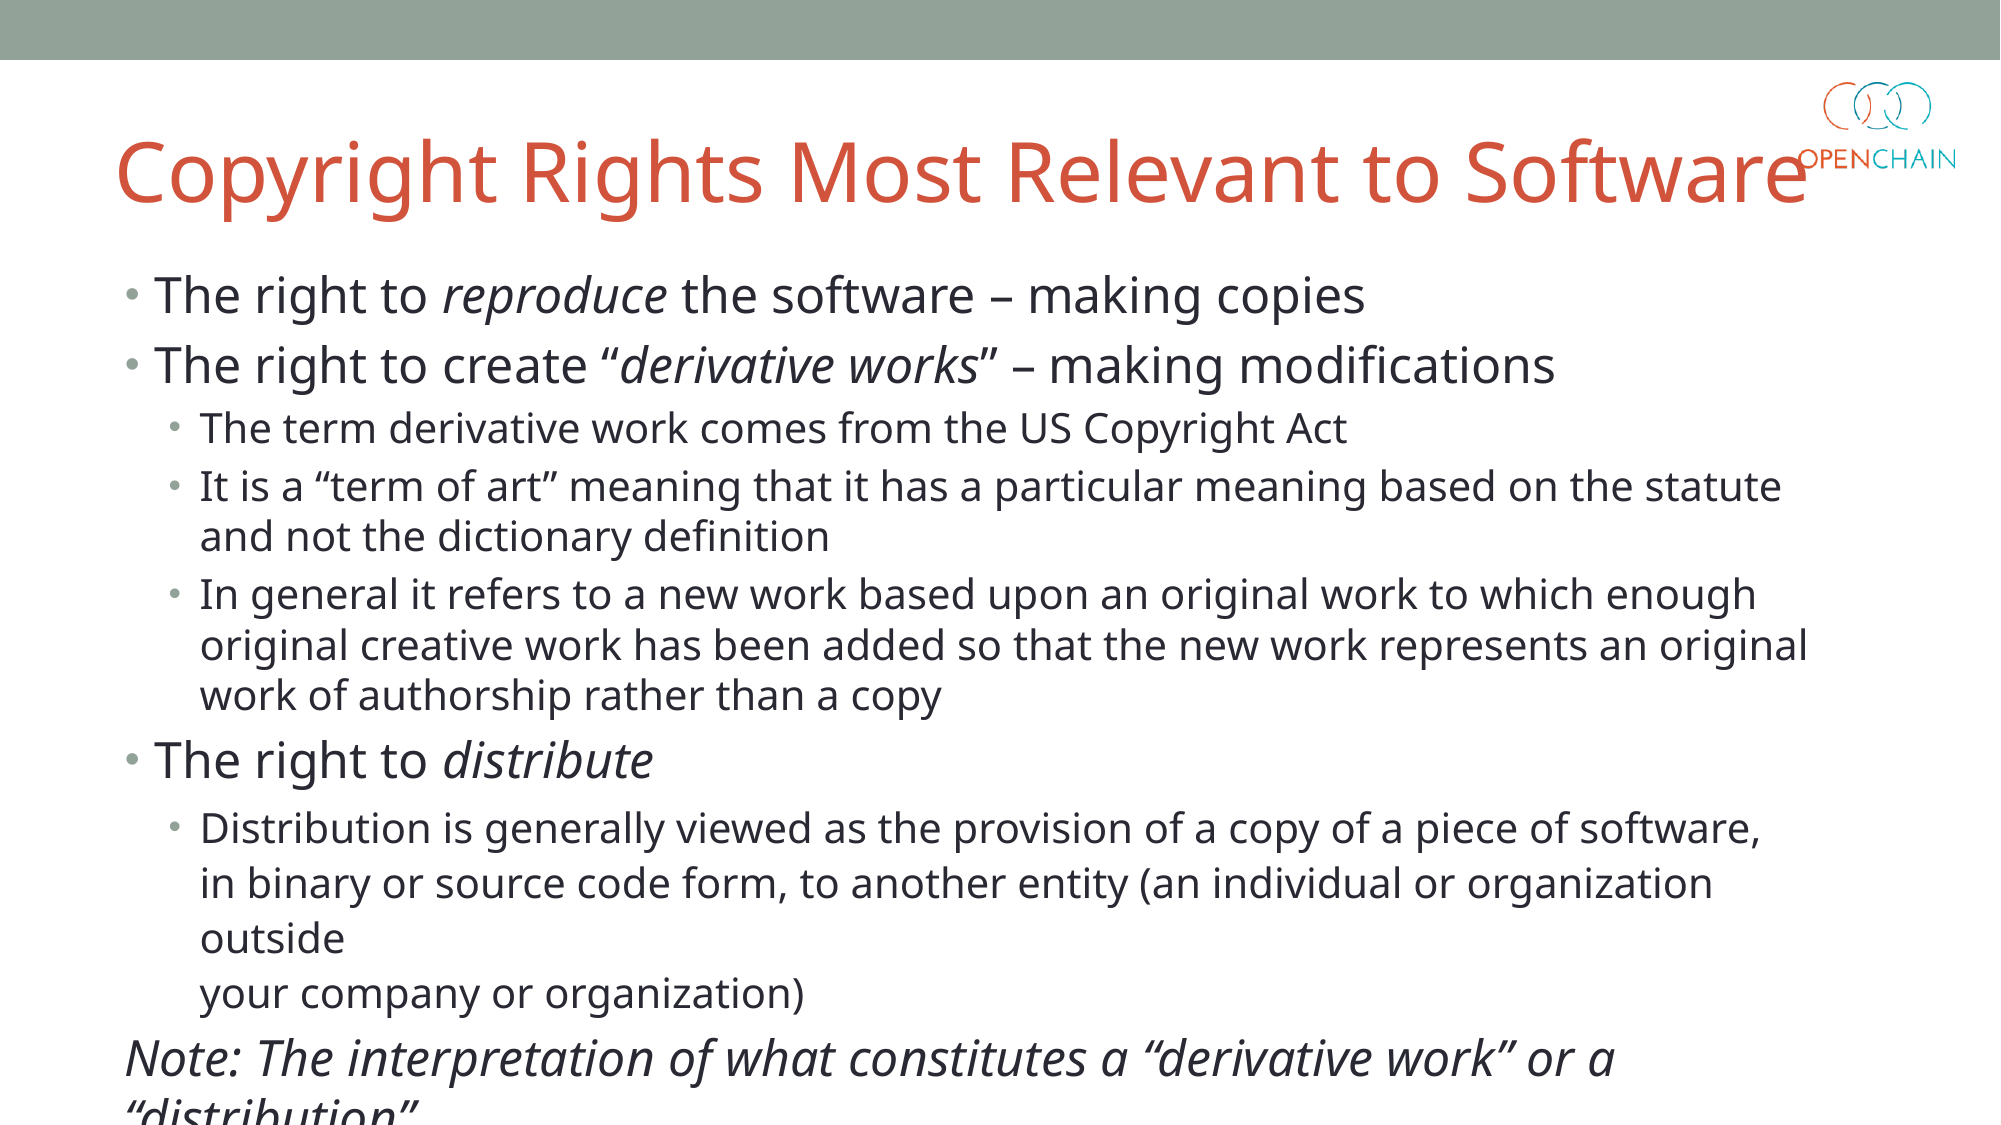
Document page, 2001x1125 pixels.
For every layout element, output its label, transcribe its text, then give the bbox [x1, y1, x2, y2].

list The right to reproduce the software – making copies The right to create “derivative works” – making modifications The term derivative work comes from the US Copyright Act It is a “term of art” meaning that it has a particular meaning based on the statute and not the dictionary definition In general it refers to a new work based upon an original work to which enough original creative work has been added so that the new work represents an original work of authorship rather than a copy The right to distribute Distribution is generally viewed as the provision of a copy of a piece of software, in binary or source code form, to another entity (an individual or organization outside your company or organization) Note: The interpretation of what constitutes a “derivative work” or a “distribution” is subject to debate in the FOSS community and within FOSS legal circles [109, 255, 1863, 1122]
picture [1798, 82, 1955, 169]
title Copyright Rights Most Relevant to Software [99, 87, 1900, 250]
